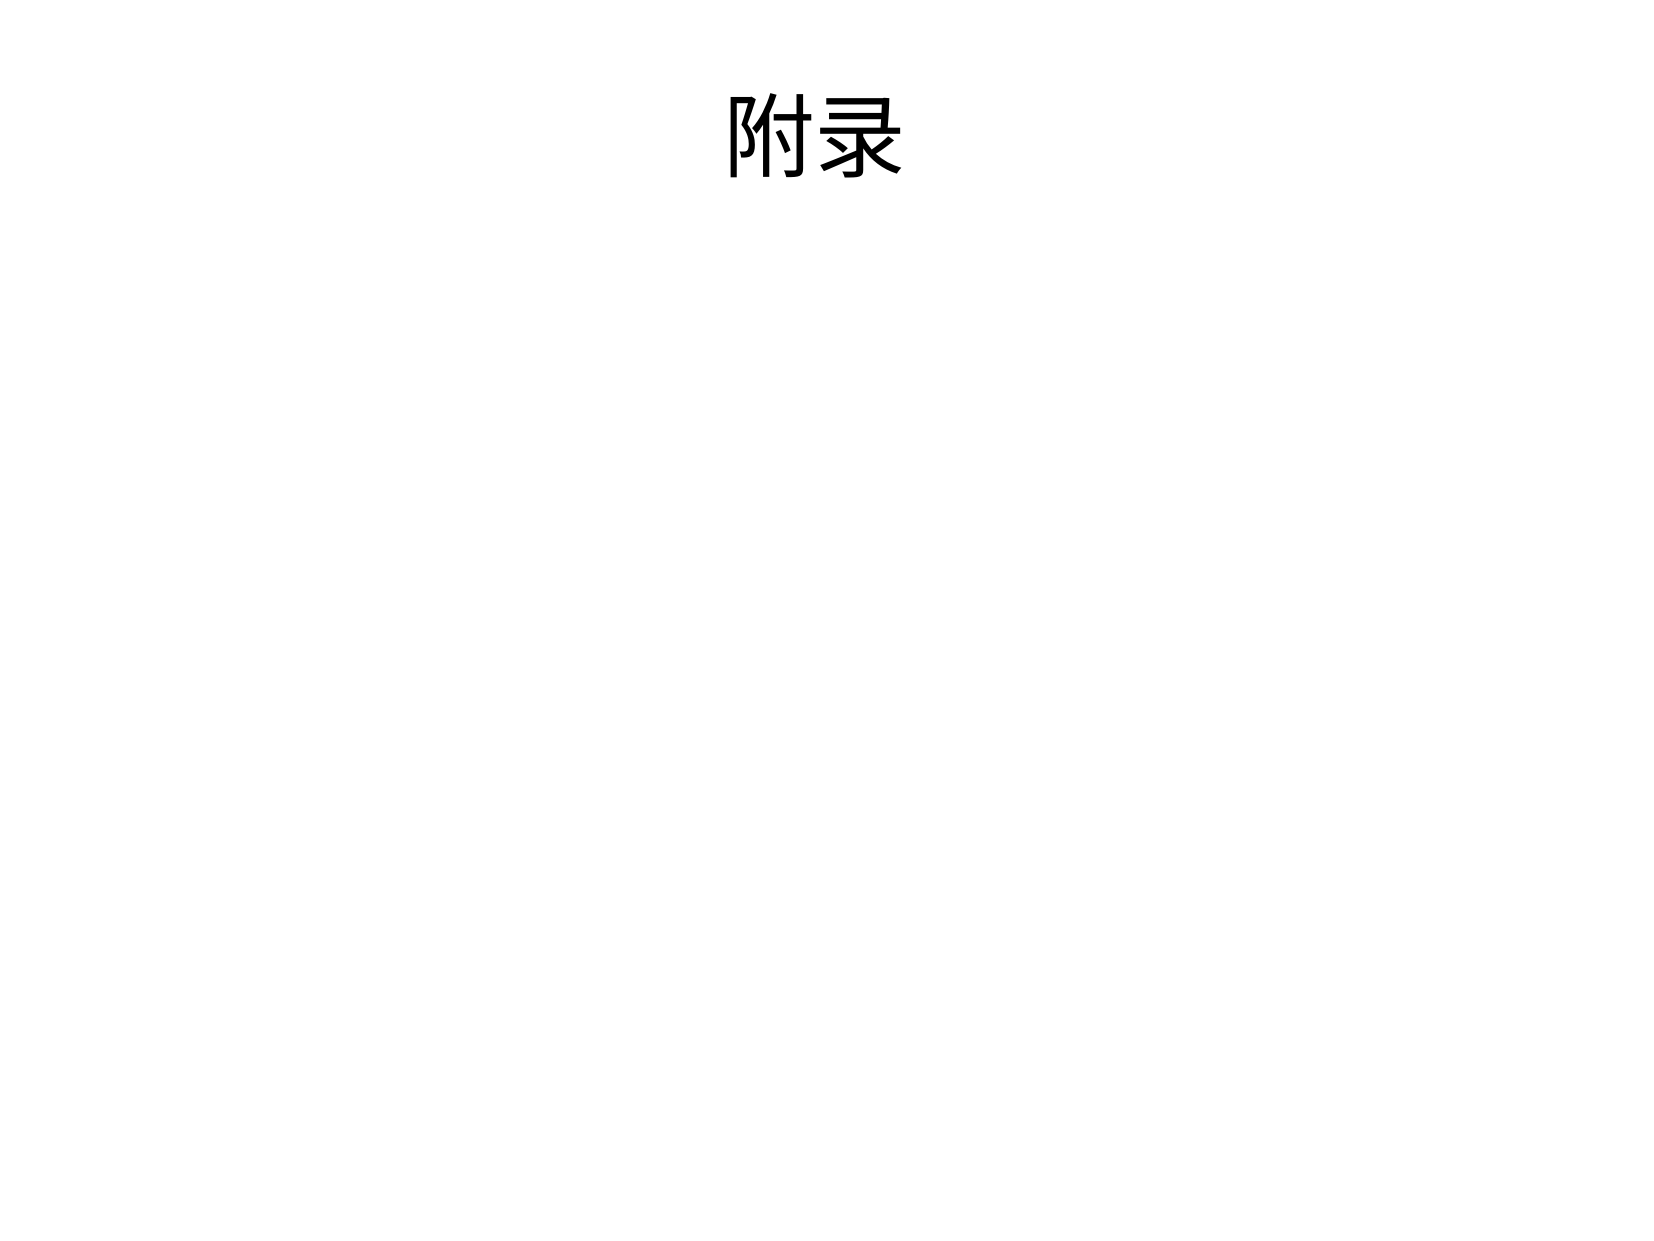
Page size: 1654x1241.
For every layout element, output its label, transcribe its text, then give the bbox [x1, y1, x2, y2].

title 附录 [70, 31, 1559, 239]
